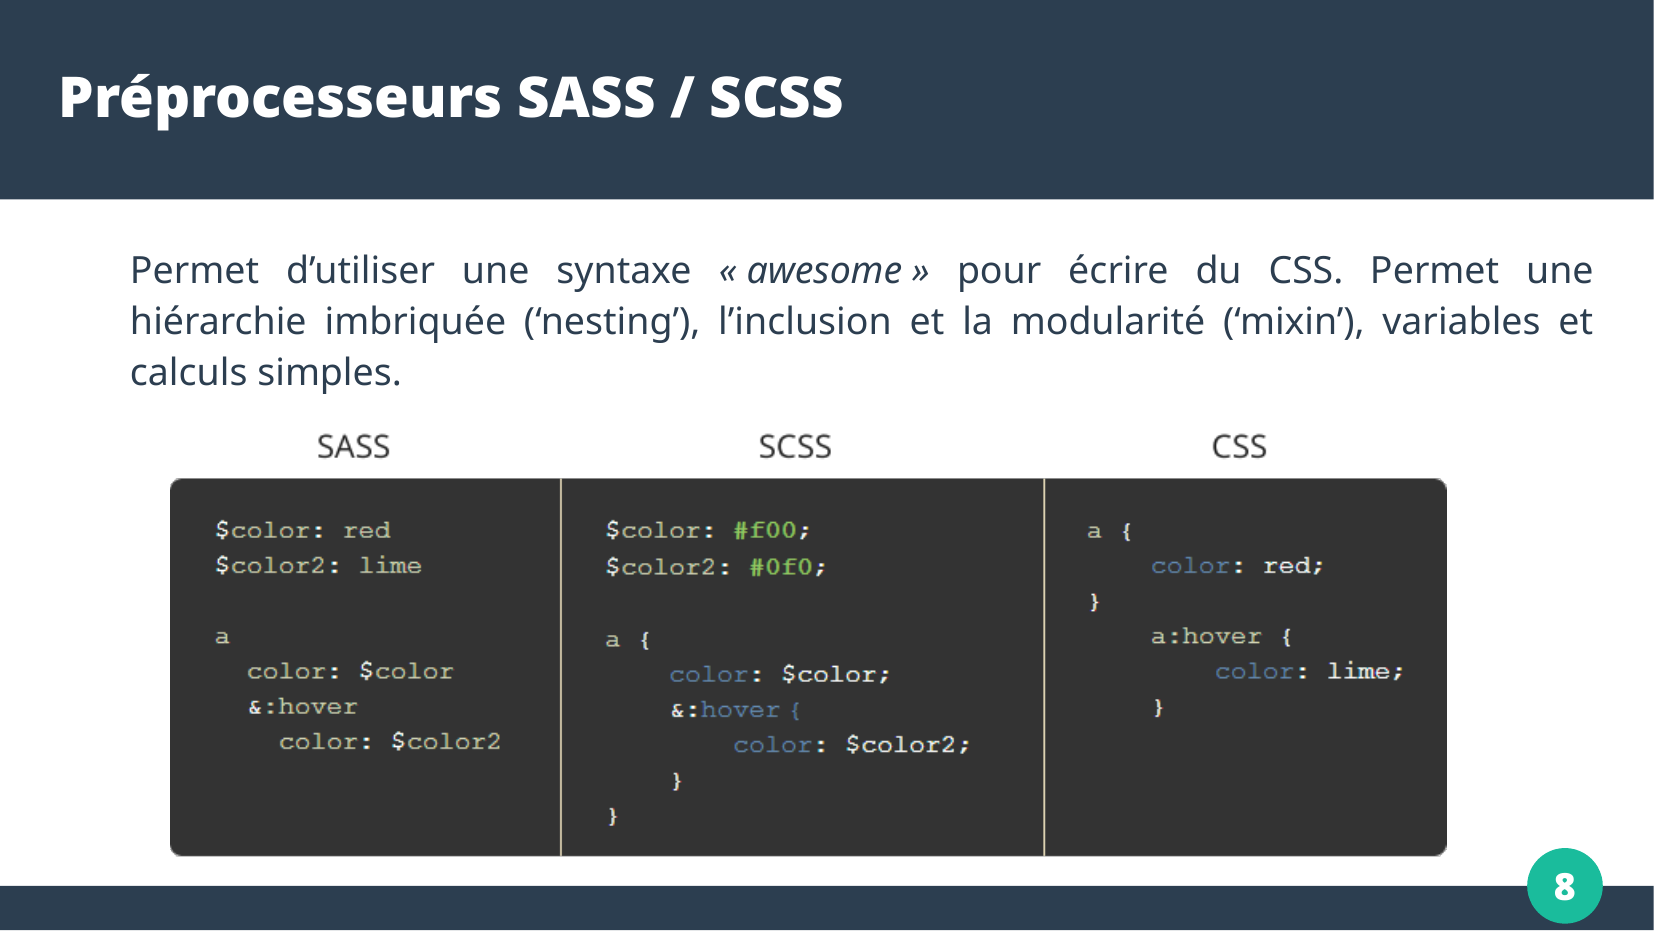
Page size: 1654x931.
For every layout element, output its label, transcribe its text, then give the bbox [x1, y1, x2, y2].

list Permet d’utiliser une syntaxe « awesome » pour écrire du CSS. Permet une hiérarchie imbriquée (‘nesting’), l’inclusion et la modularité (‘mixin’), variables et calculs simples. [59, 243, 1595, 414]
title Préprocesseurs SASS / SCSS [59, 37, 1595, 156]
picture [170, 402, 1447, 882]
